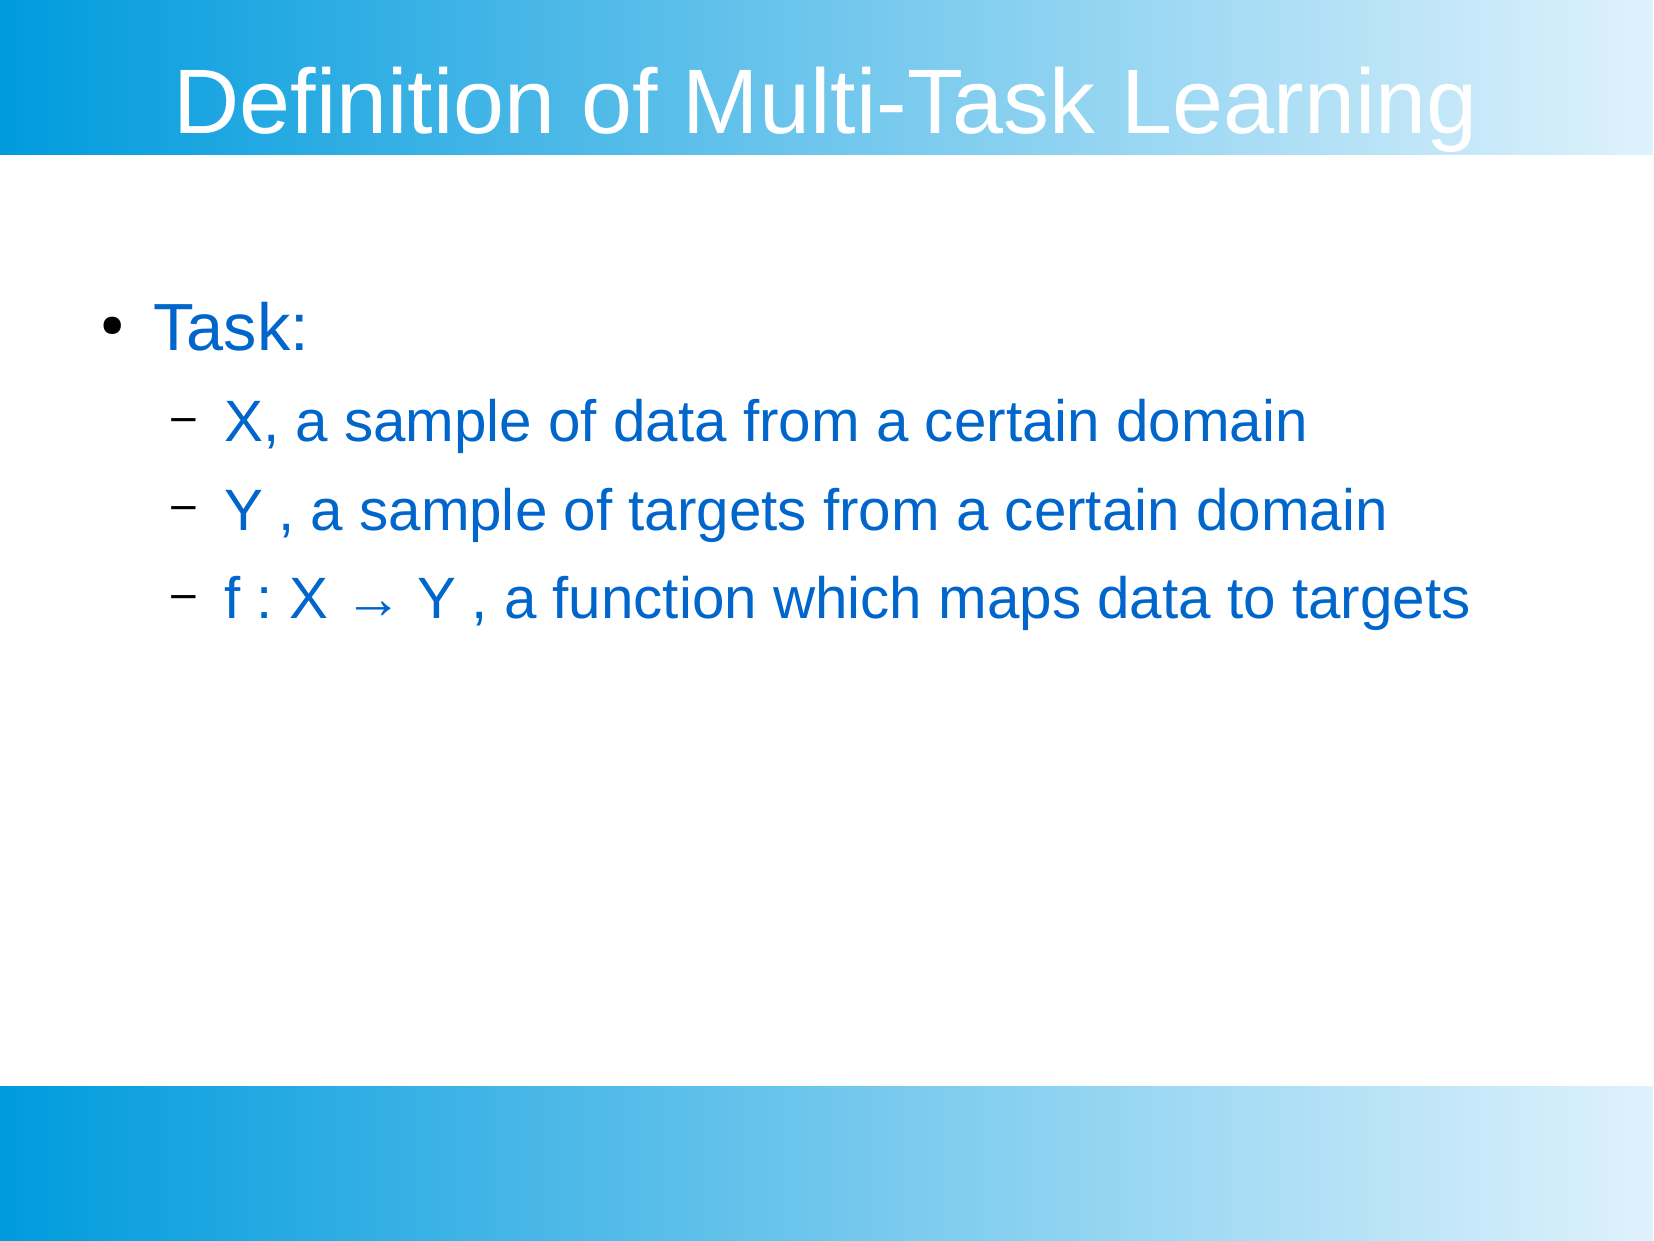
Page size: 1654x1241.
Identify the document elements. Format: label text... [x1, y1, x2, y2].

list Task: X, a sample of data from a certain domain Y , a sample of targets from a certain domain f : X → Y , a function which maps data to targets [82, 290, 1571, 1010]
title Definition of Multi-Task Learning [82, 49, 1571, 155]
